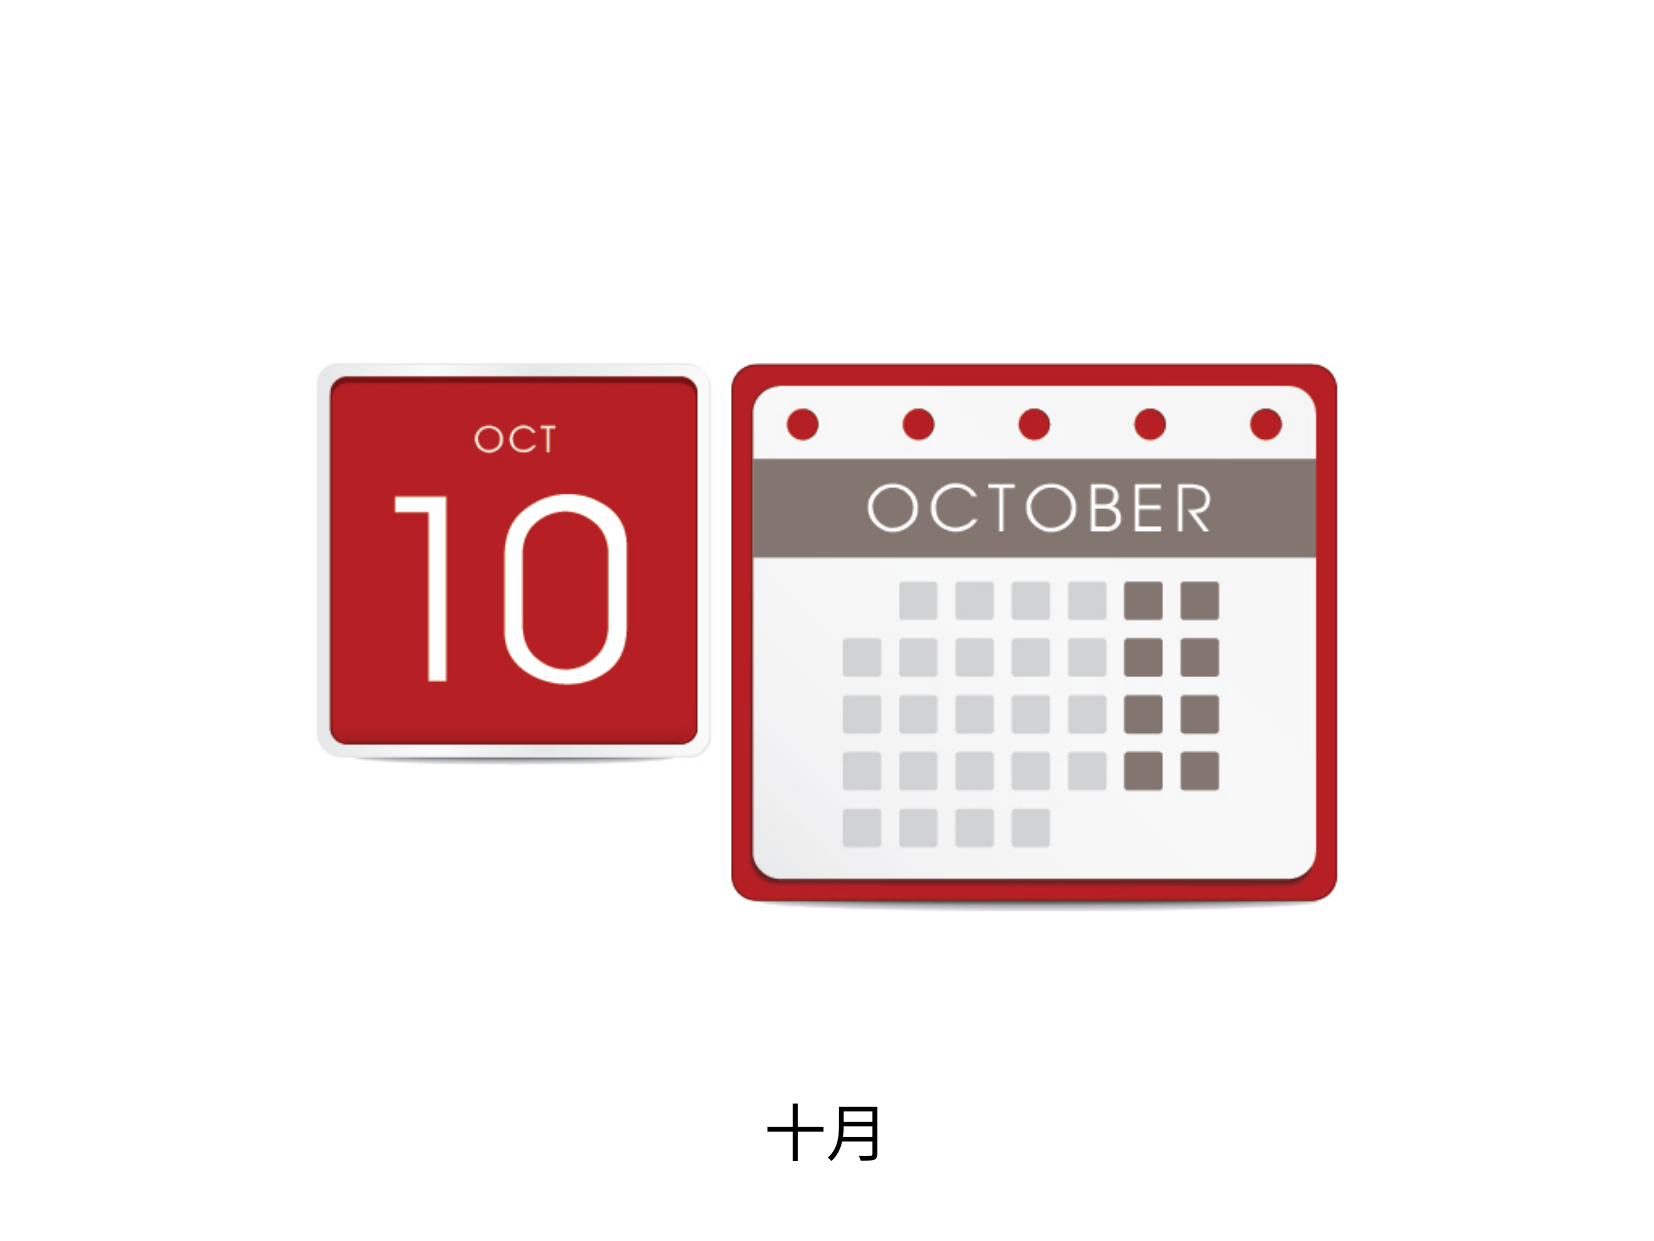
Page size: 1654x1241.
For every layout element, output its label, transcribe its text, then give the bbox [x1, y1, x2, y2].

picture [0, 0, 1654, 1241]
title 十月 [82, 1025, 1571, 1233]
